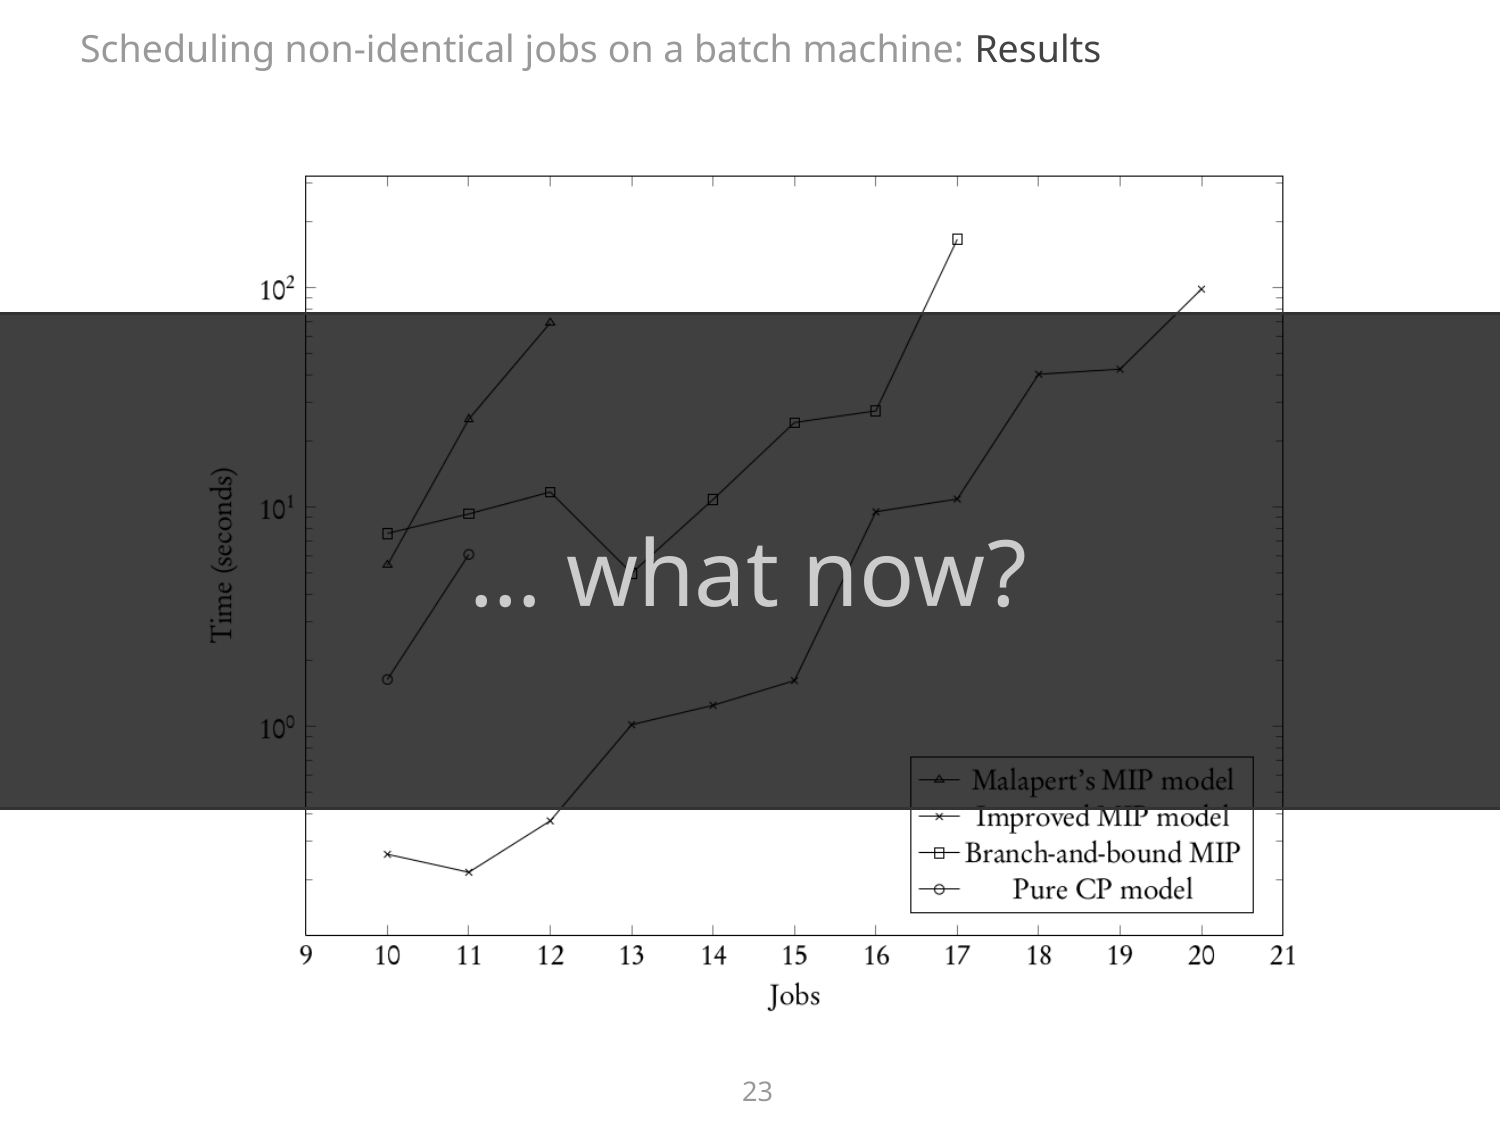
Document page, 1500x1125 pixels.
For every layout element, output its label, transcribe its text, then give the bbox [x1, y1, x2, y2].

text_box [0, 313, 1500, 809]
text_box … what now? [178, 500, 1319, 623]
picture [180, 809, 1321, 1036]
title Scheduling non-identical jobs on a batch machine: Results [27, 13, 1399, 85]
picture [180, 137, 1321, 313]
